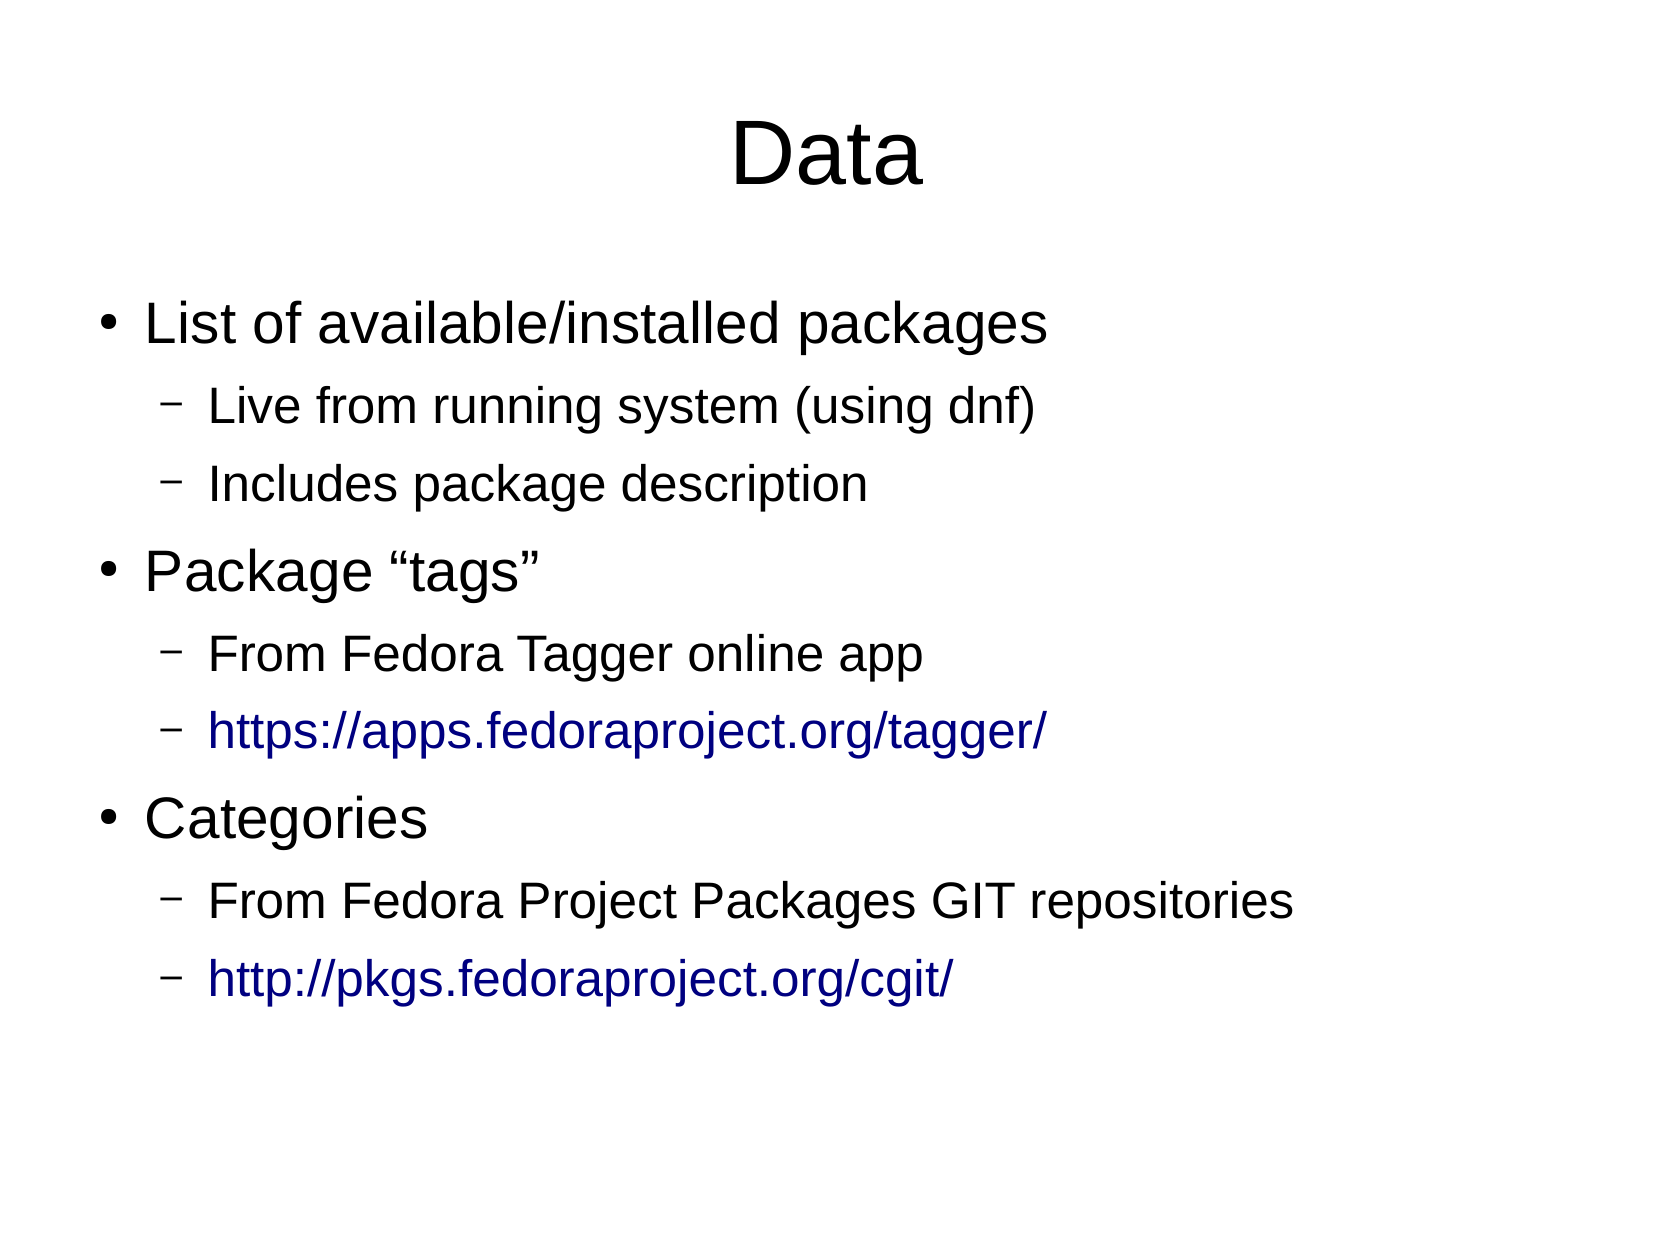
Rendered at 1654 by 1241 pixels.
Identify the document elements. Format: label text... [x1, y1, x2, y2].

list List of available/installed packages Live from running system (using dnf) Includes package description Package “tags” From Fedora Tagger online app https://apps.fedoraproject.org/tagger/ Categories From Fedora Project Packages GIT repositories http://pkgs.fedoraproject.org/cgit/ [82, 290, 1571, 1010]
title Data [82, 49, 1571, 257]
